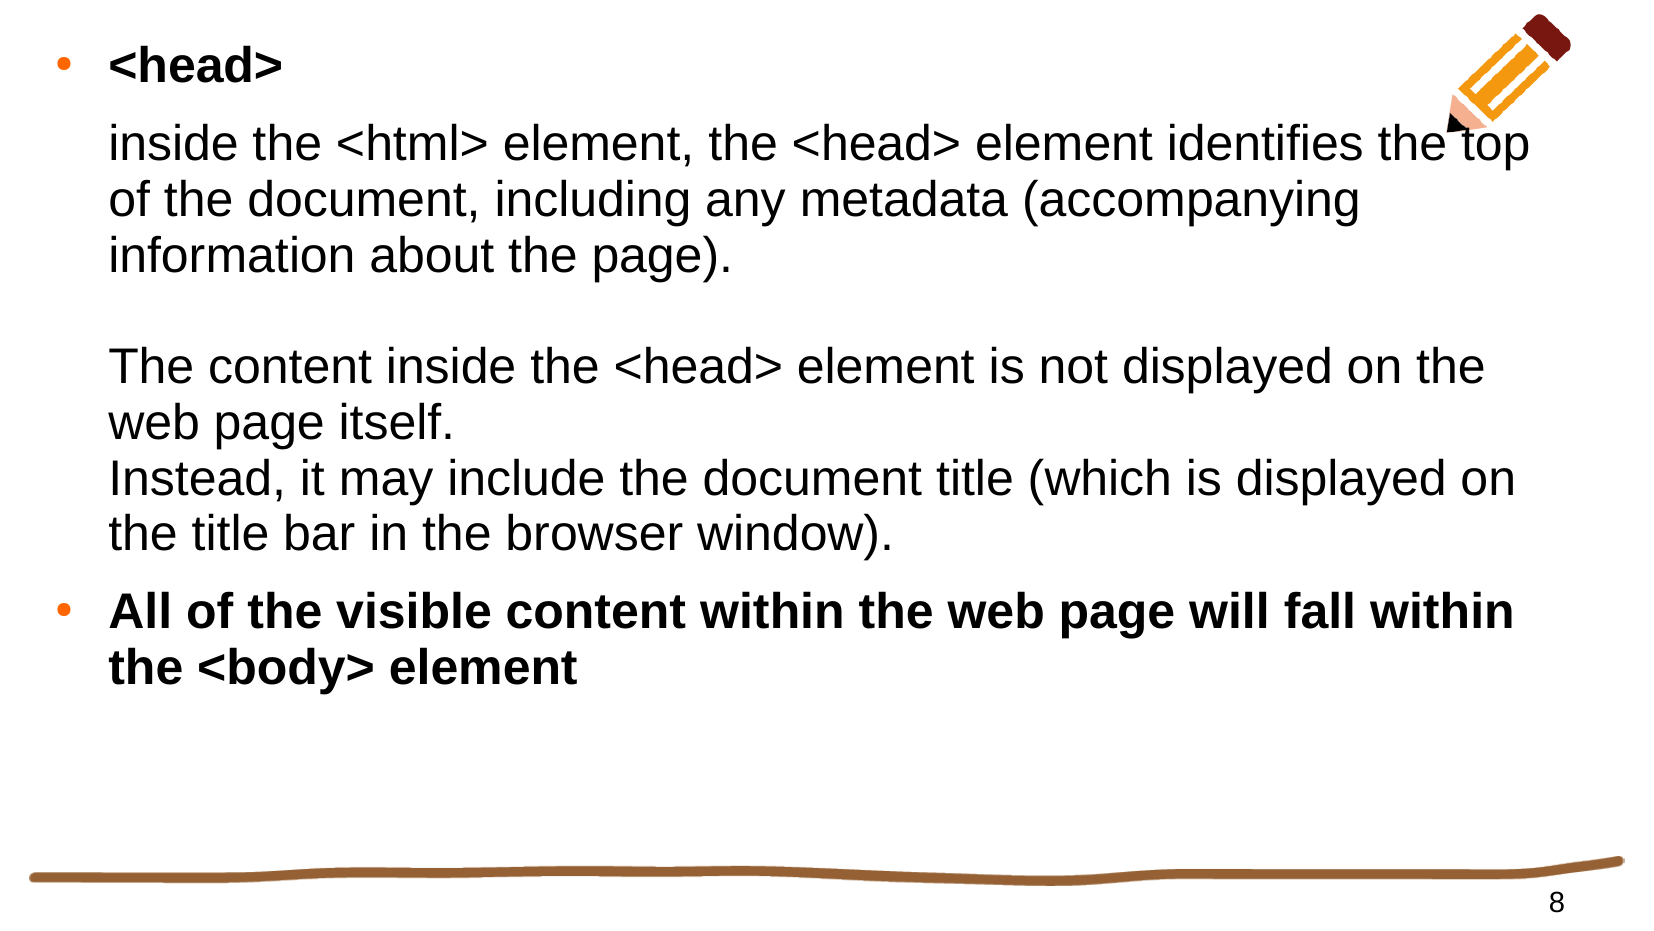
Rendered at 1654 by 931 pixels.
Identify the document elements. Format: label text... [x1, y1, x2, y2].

list <head> inside the <html> element, the <head> element identifies the top of the document, including any metadata (accompanying information about the page). The content inside the <head> element is not displayed on the web page itself. Instead, it may include the document title (which is displayed on the title bar in the browser window). All of the visible content within the web page will fall within the <body> element [37, 37, 1538, 857]
picture [1446, 14, 1571, 133]
picture [29, 856, 1625, 886]
